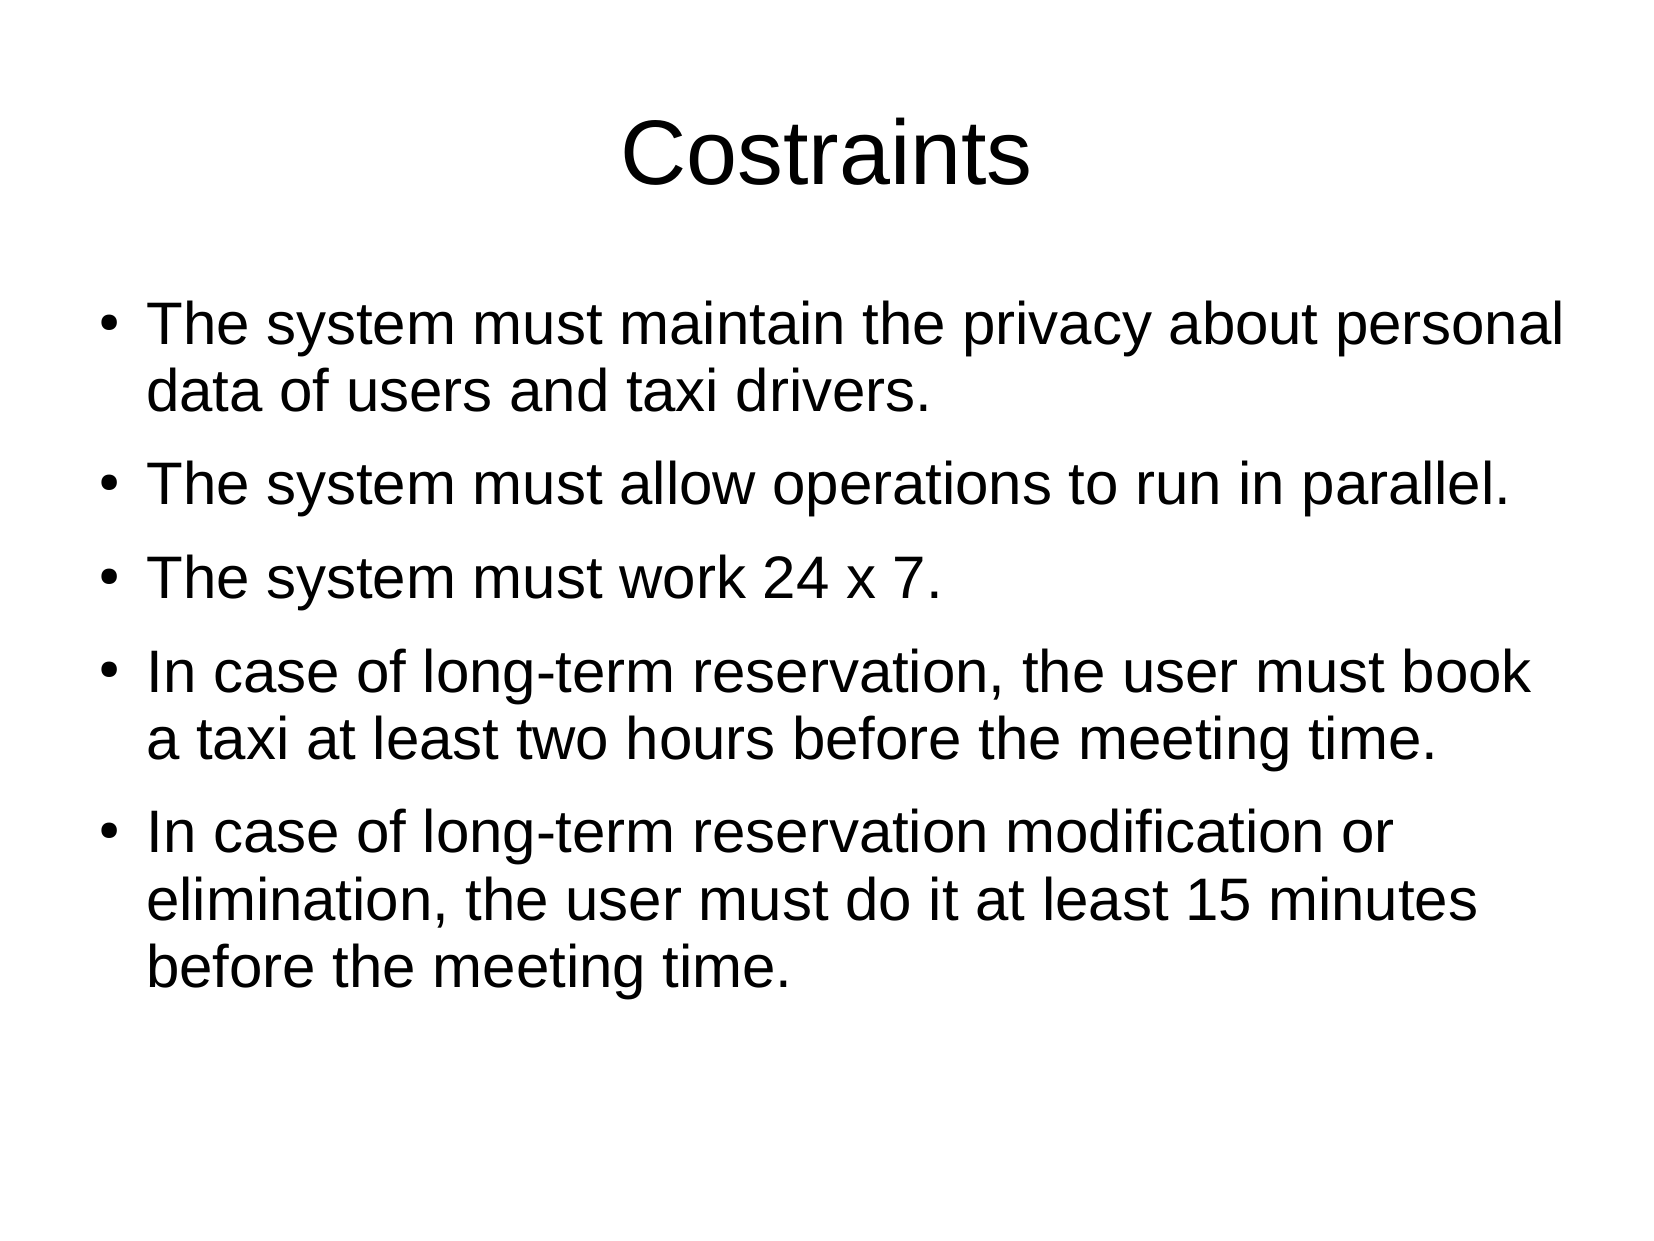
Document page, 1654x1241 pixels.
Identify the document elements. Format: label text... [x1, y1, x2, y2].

list The system must maintain the privacy about personal data of users and taxi drivers. The system must allow operations to run in parallel. The system must work 24 x 7. In case of long-term reservation, the user must book a taxi at least two hours before the meeting time. In case of long-term reservation modification or elimination, the user must do it at least 15 minutes before the meeting time. [82, 290, 1571, 1010]
title Costraints [82, 49, 1571, 257]
